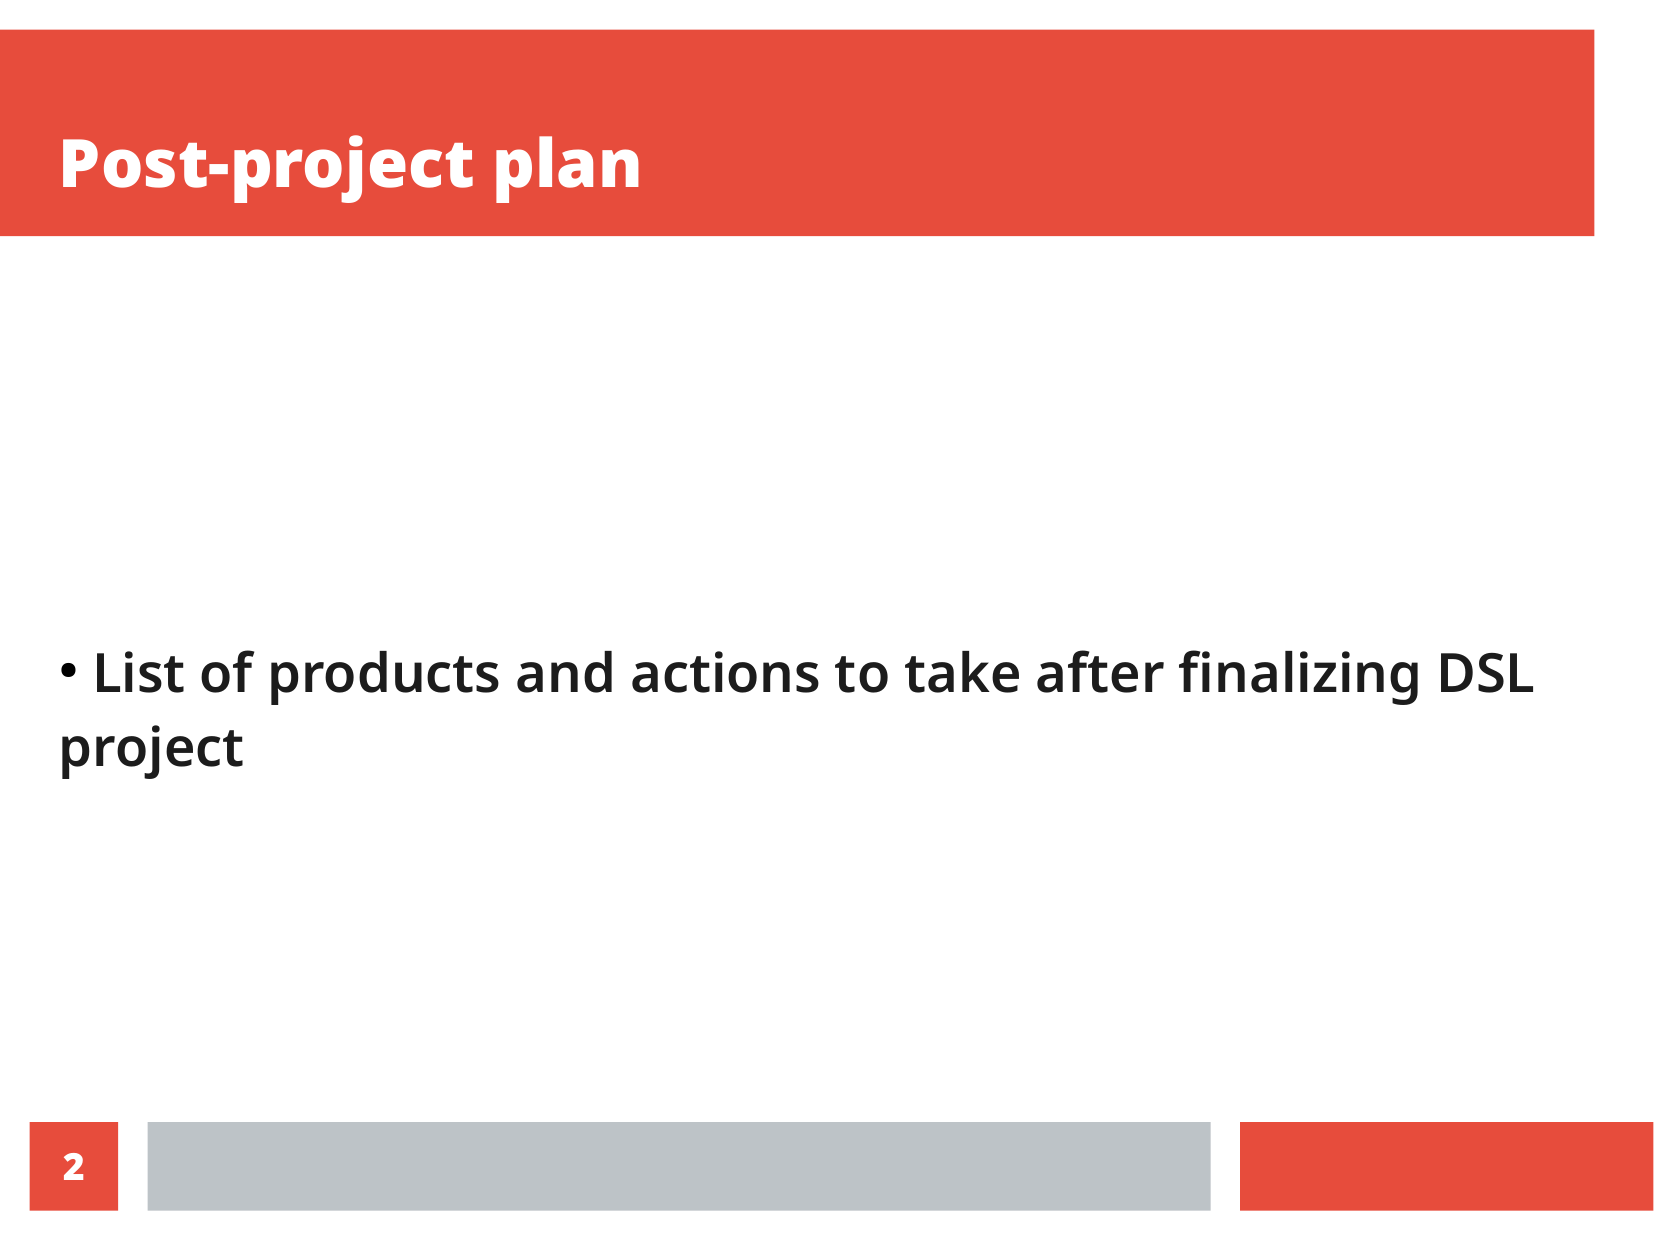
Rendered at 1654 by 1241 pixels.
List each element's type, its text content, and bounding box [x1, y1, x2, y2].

list List of products and actions to take after finalizing DSL project [59, 324, 1565, 1093]
title Post-project plan [59, 59, 1595, 207]
